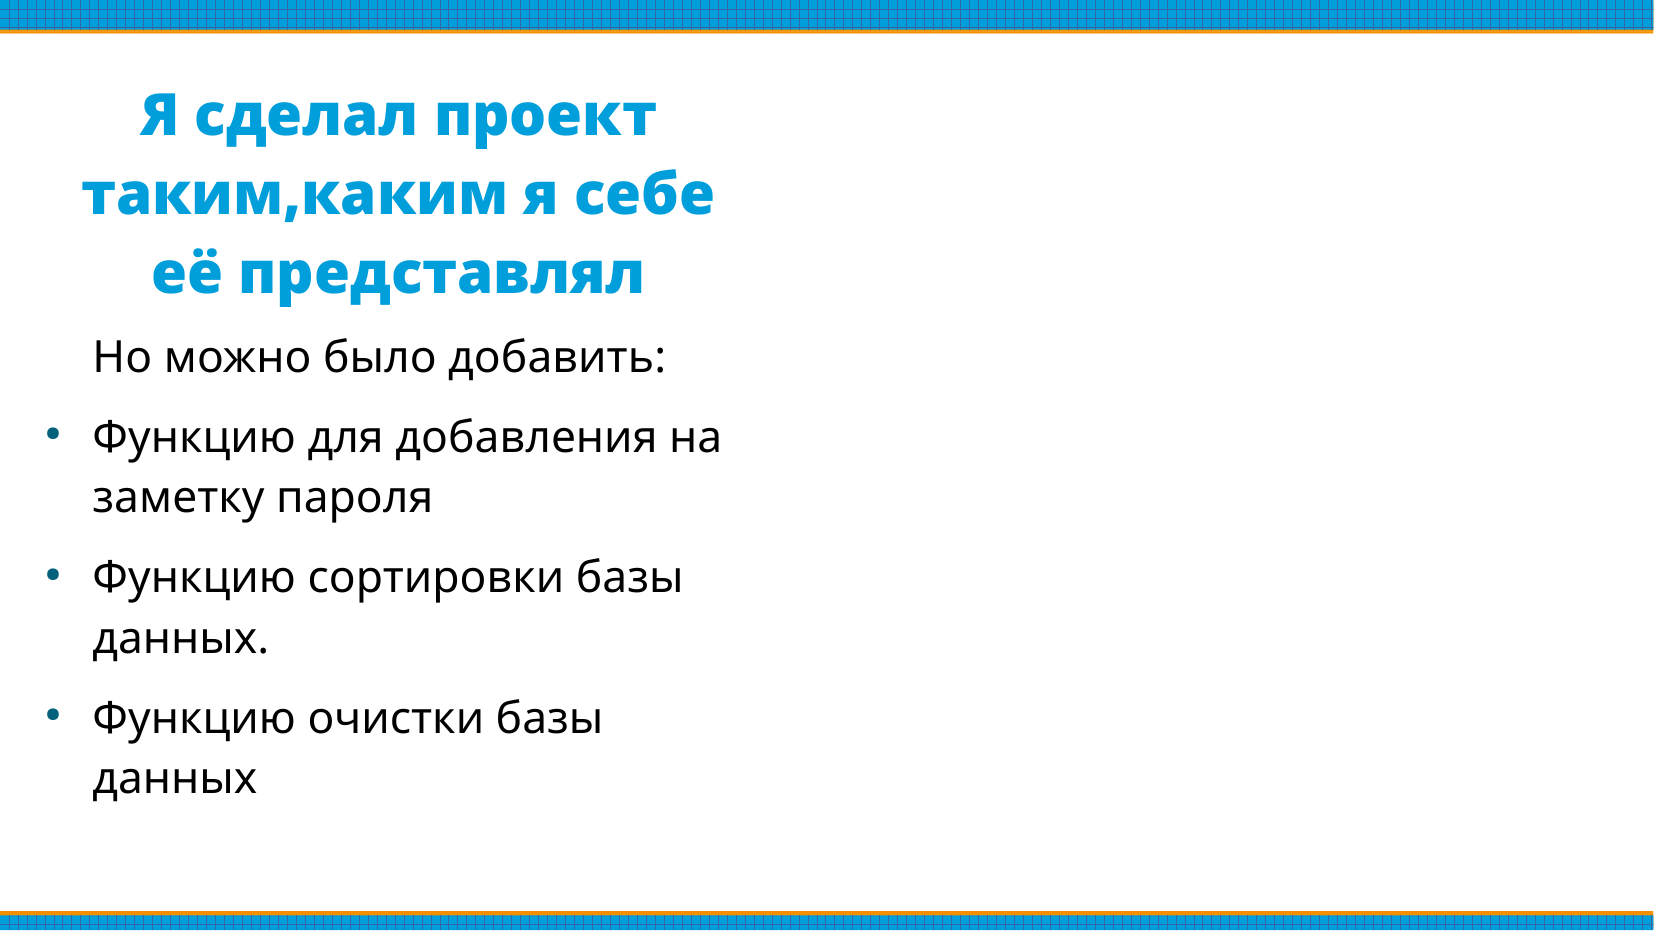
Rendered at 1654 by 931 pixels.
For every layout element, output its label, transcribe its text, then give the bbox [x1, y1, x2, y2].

list Но можно было добавить: Функцию для добавления на заметку пароля Функцию сортировки базы данных. Функцию очистки базы данных [29, 324, 768, 811]
subtitle Я сделал проект таким,каким я себе её представлял [59, 29, 739, 324]
